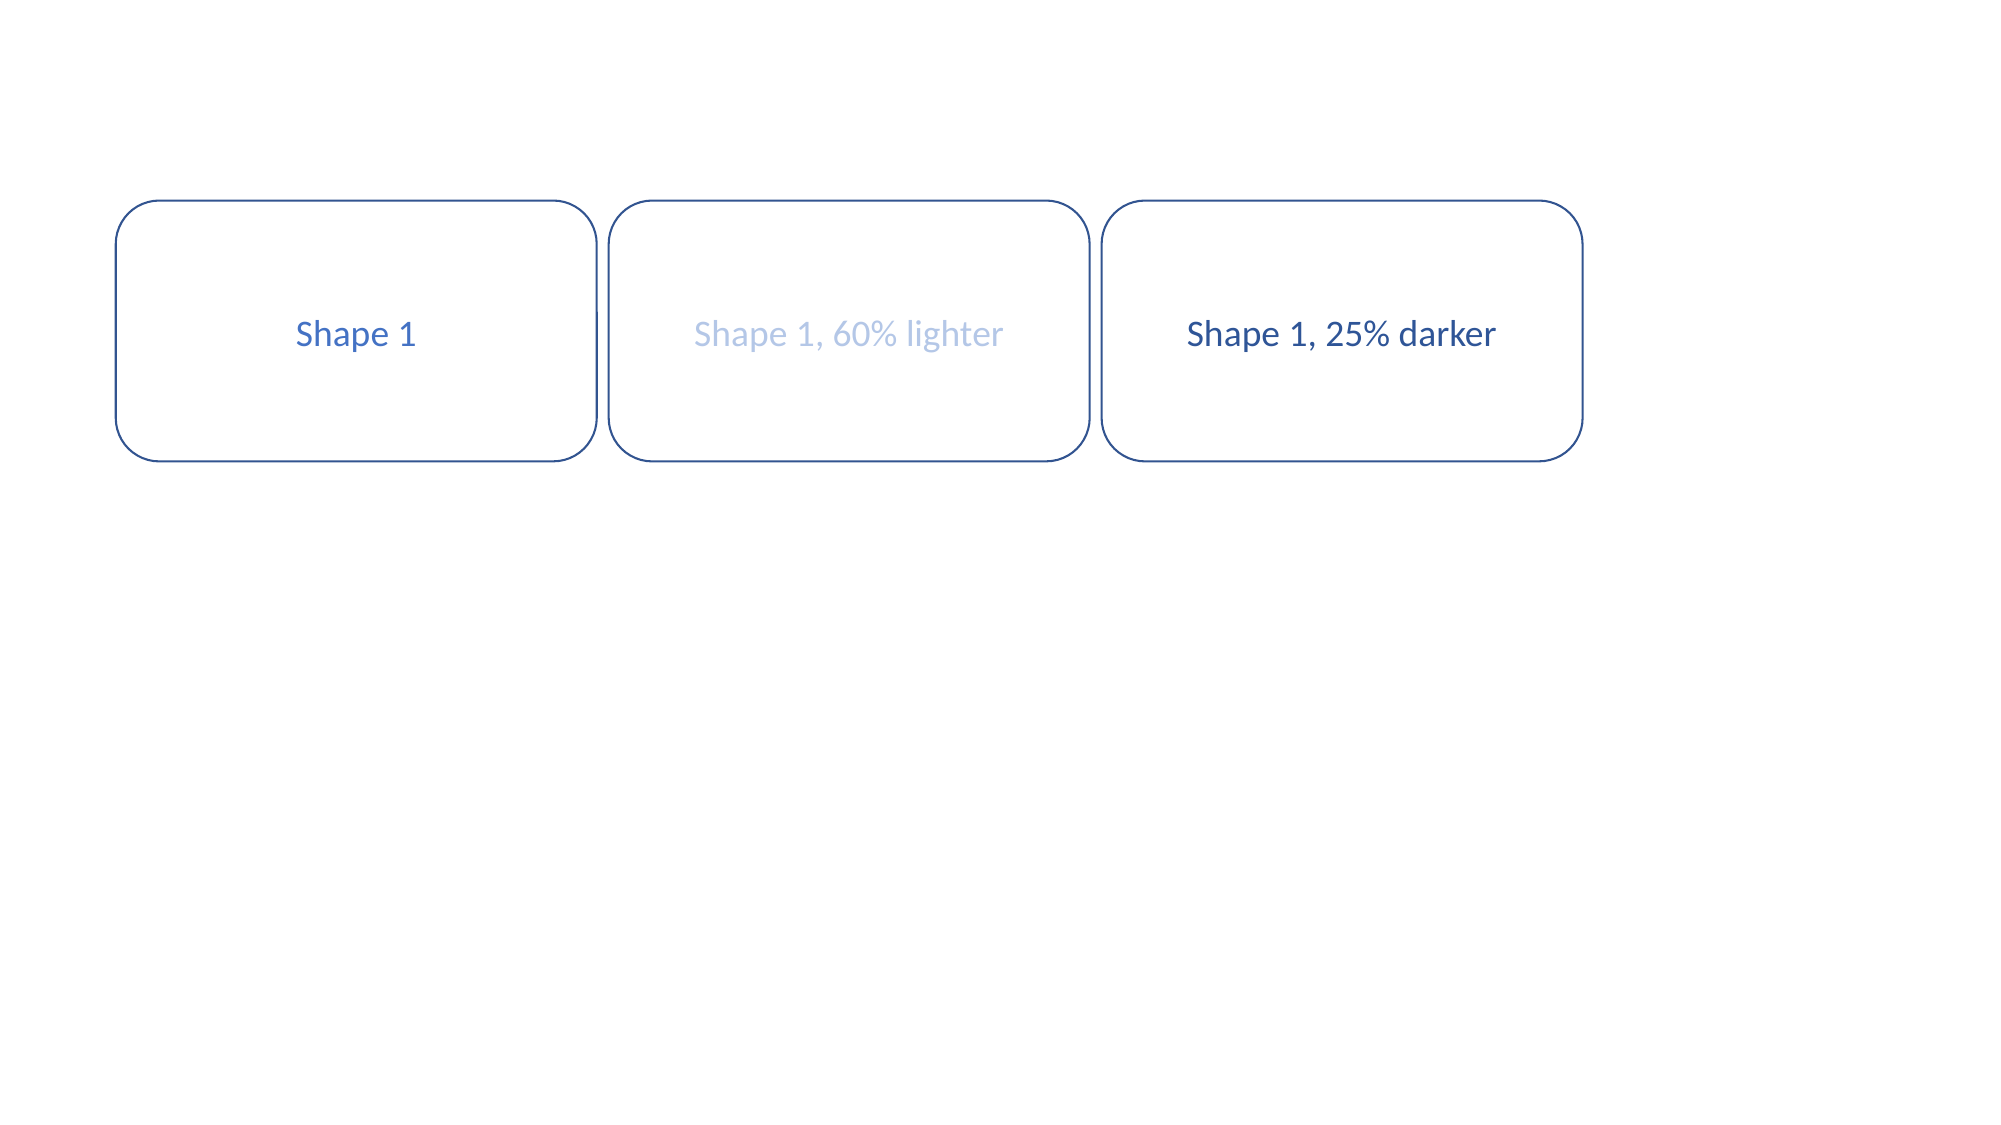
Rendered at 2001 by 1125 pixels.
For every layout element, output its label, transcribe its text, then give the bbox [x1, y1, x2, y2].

text_box Shape 1 [115, 200, 597, 462]
text_box Shape 1, 60% lighter [608, 200, 1090, 462]
text_box Shape 1, 25% darker [1101, 200, 1583, 462]
